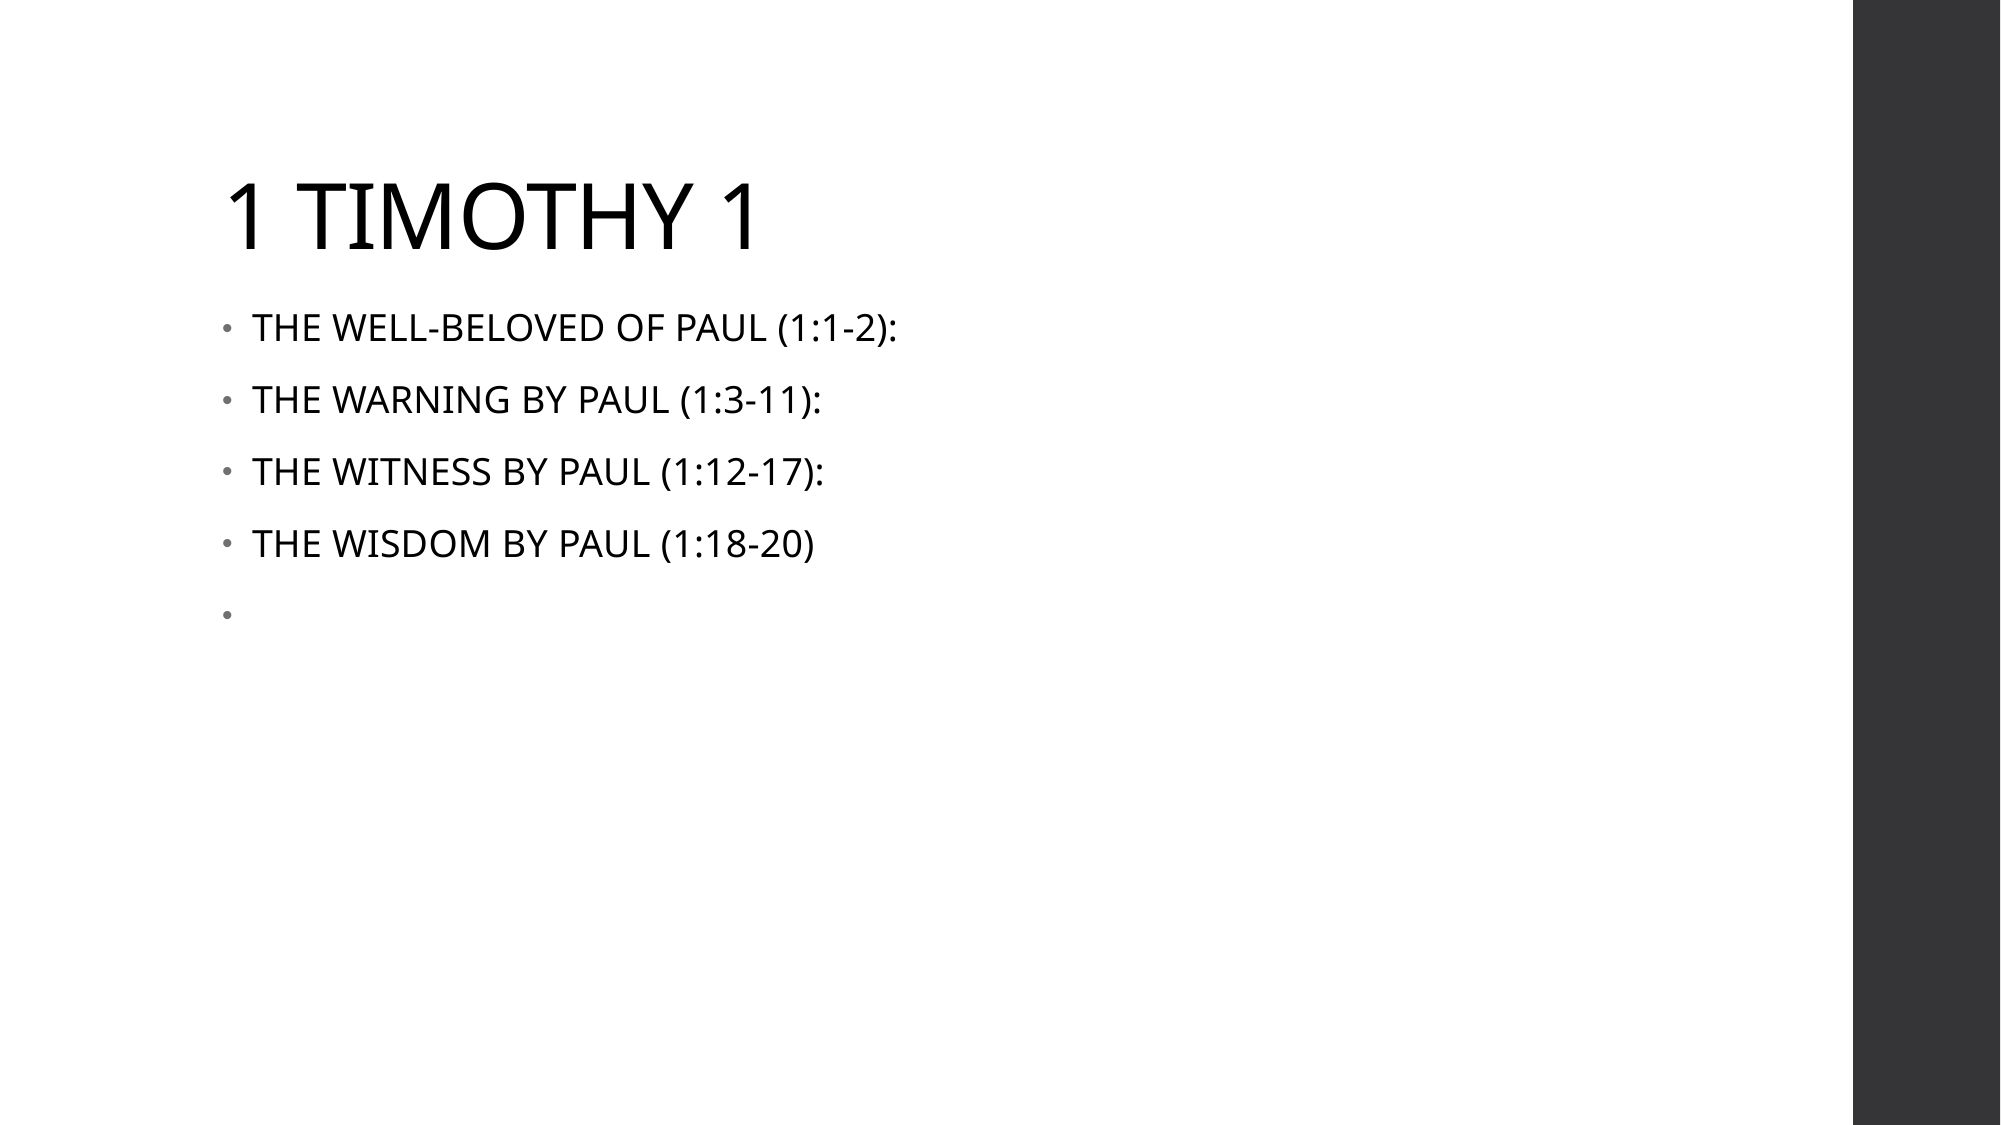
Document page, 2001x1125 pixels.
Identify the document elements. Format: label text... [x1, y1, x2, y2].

title 1 TIMOTHY 1 [206, 60, 1797, 278]
list THE WELL-BELOVED OF PAUL (1:1-2): THE WARNING BY PAUL (1:3-11): THE WITNESS BY PAUL (1:12-17): THE WISDOM BY PAUL (1:18-20) [206, 299, 1617, 1014]
